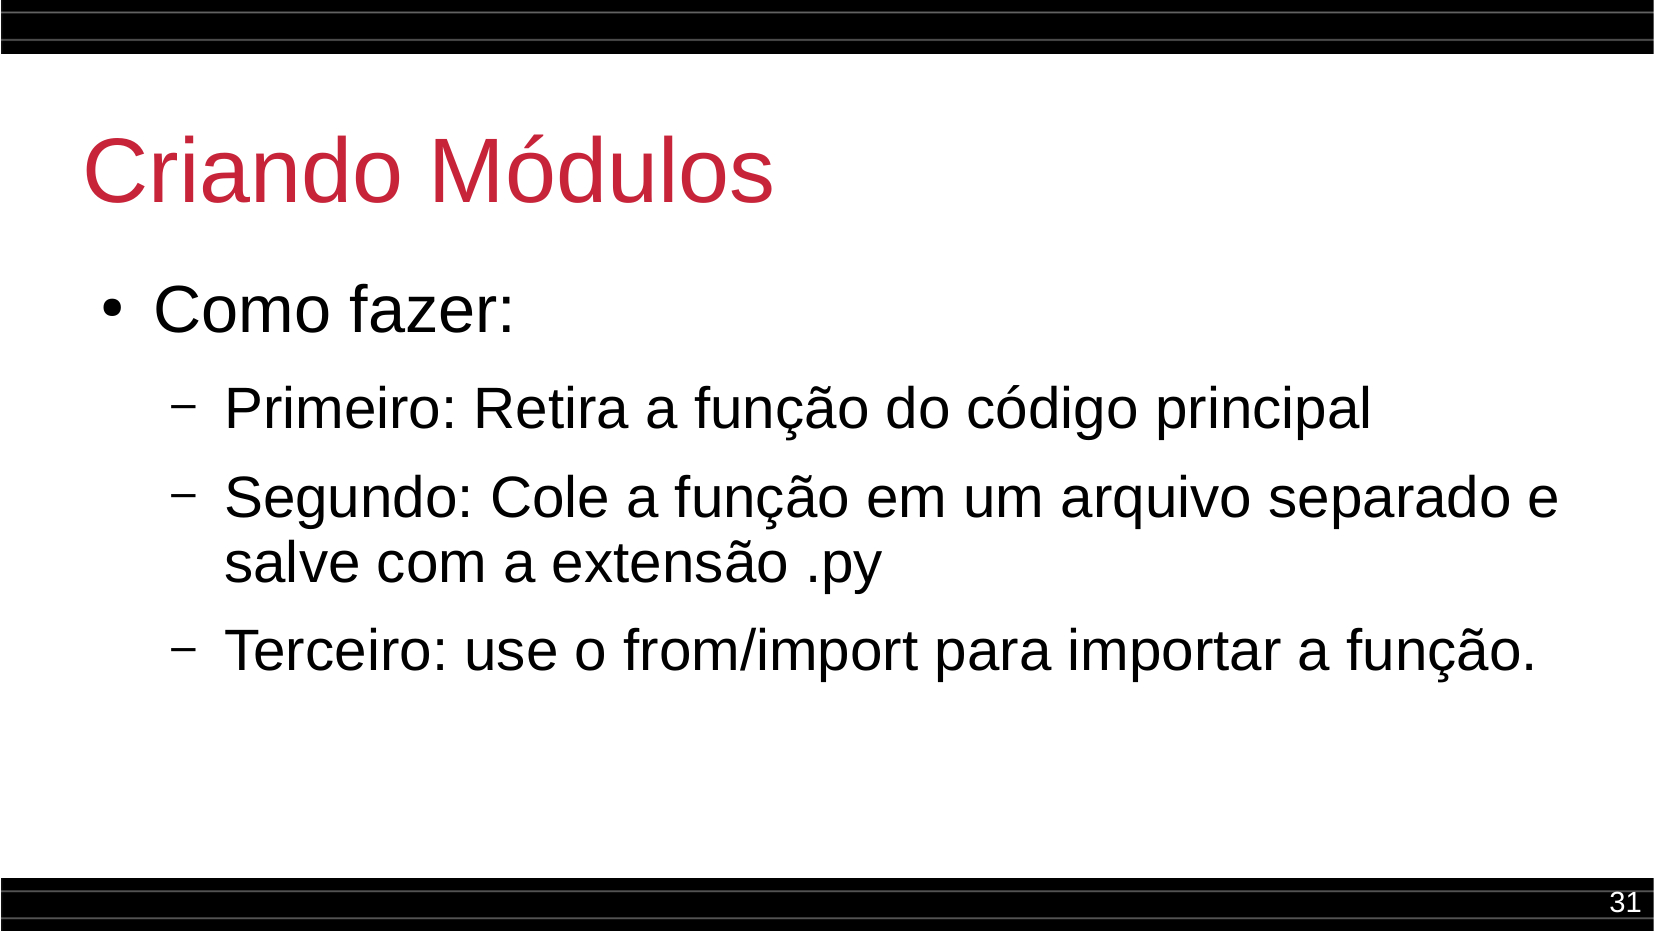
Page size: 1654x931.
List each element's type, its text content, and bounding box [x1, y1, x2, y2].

picture [1, 878, 1654, 931]
list Como fazer: Primeiro: Retira a função do código principal Segundo: Cole a função em um arquivo separado e salve com a extensão .py Terceiro: use o from/import para importar a função. [82, 271, 1571, 758]
picture [1, 0, 1654, 54]
title Criando Módulos [82, 92, 1571, 249]
